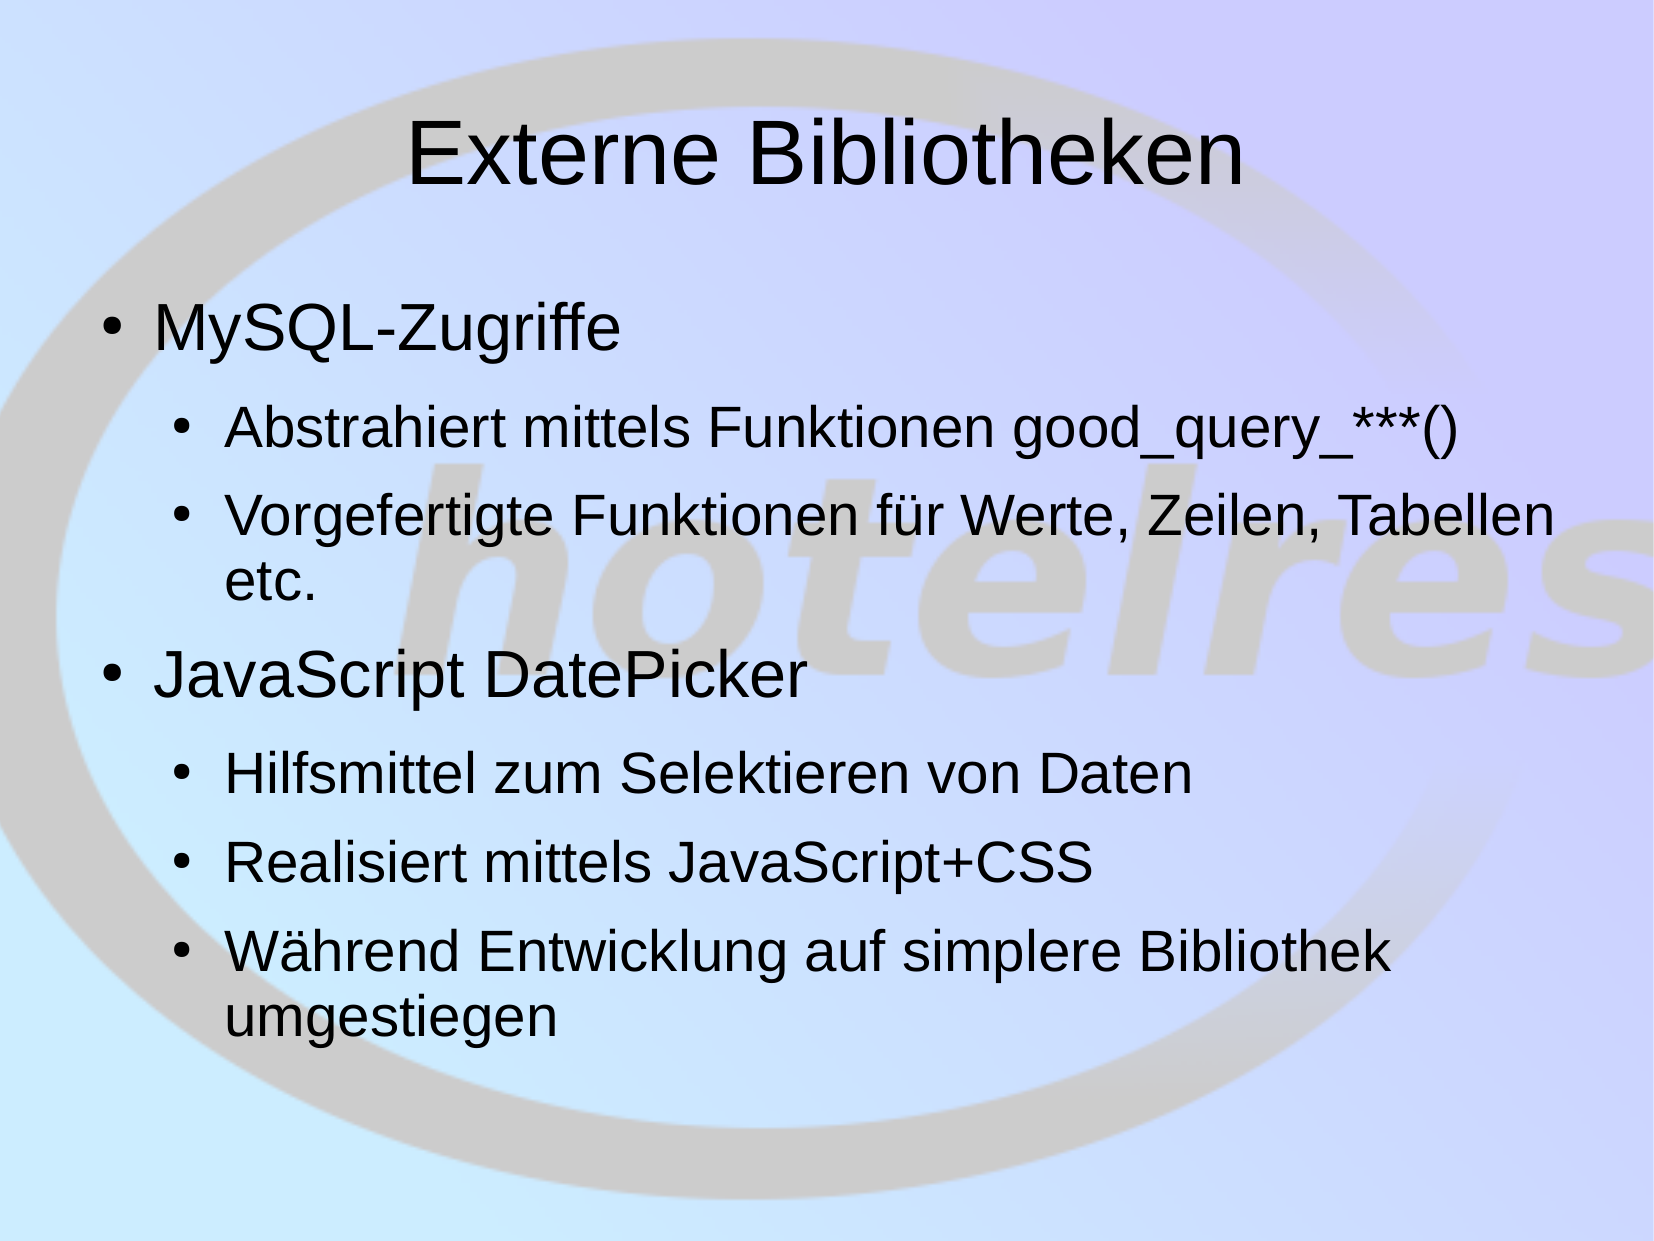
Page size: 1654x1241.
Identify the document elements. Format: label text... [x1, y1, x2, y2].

title Externe Bibliotheken [82, 56, 1571, 250]
list MySQL-Zugriffe Abstrahiert mittels Funktionen good_query_***() Vorgefertigte Funktionen für Werte, Zeilen, Tabellen etc. JavaScript DatePicker Hilfsmittel zum Selektieren von Daten Realisiert mittels JavaScript+CSS Während Entwicklung auf simplere Bibliothek umgestiegen [82, 290, 1571, 1109]
picture [0, 0, 1654, 1241]
